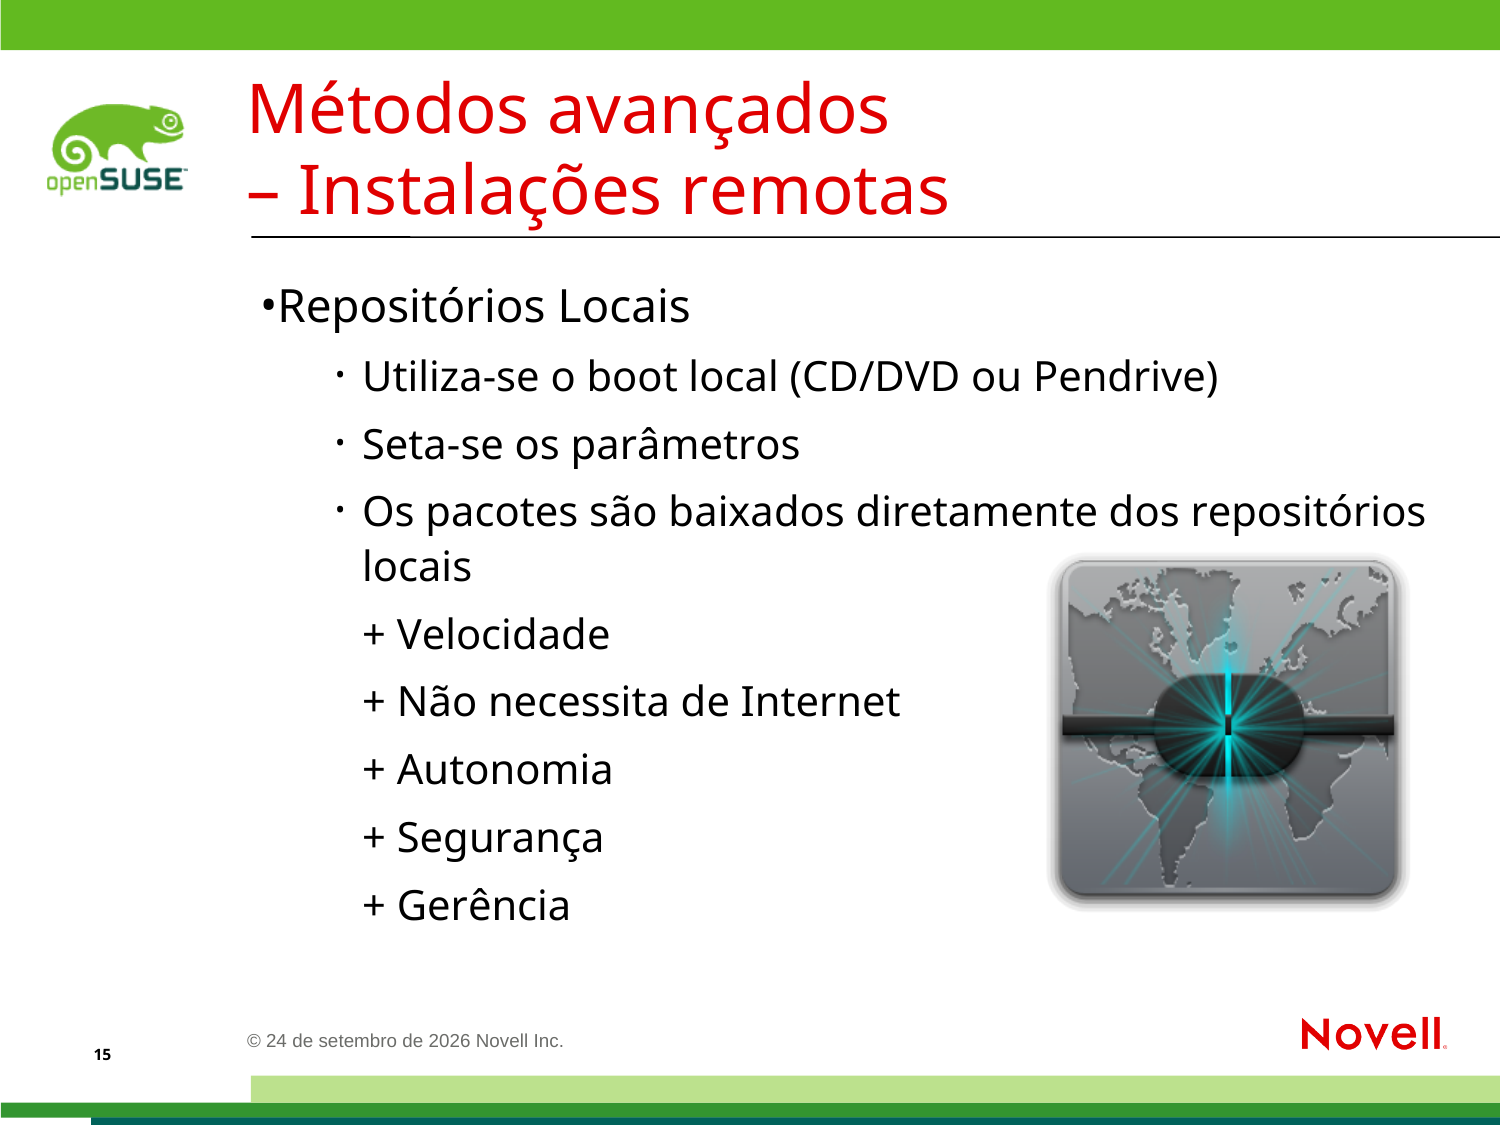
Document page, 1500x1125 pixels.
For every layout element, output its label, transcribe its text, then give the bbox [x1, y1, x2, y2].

picture [47, 104, 188, 197]
picture [1295, 1026, 1453, 1056]
picture [1039, 537, 1418, 916]
list Repositórios Locais Utiliza-se o boot local (CD/DVD ou Pendrive) Seta-se os parâmetros Os pacotes são baixados diretamente dos repositórios locais + Velocidade + Não necessita de Internet + Autonomia + Segurança + Gerência [245, 267, 1458, 1026]
title Métodos avançados – Instalações remotas [246, 60, 1409, 239]
